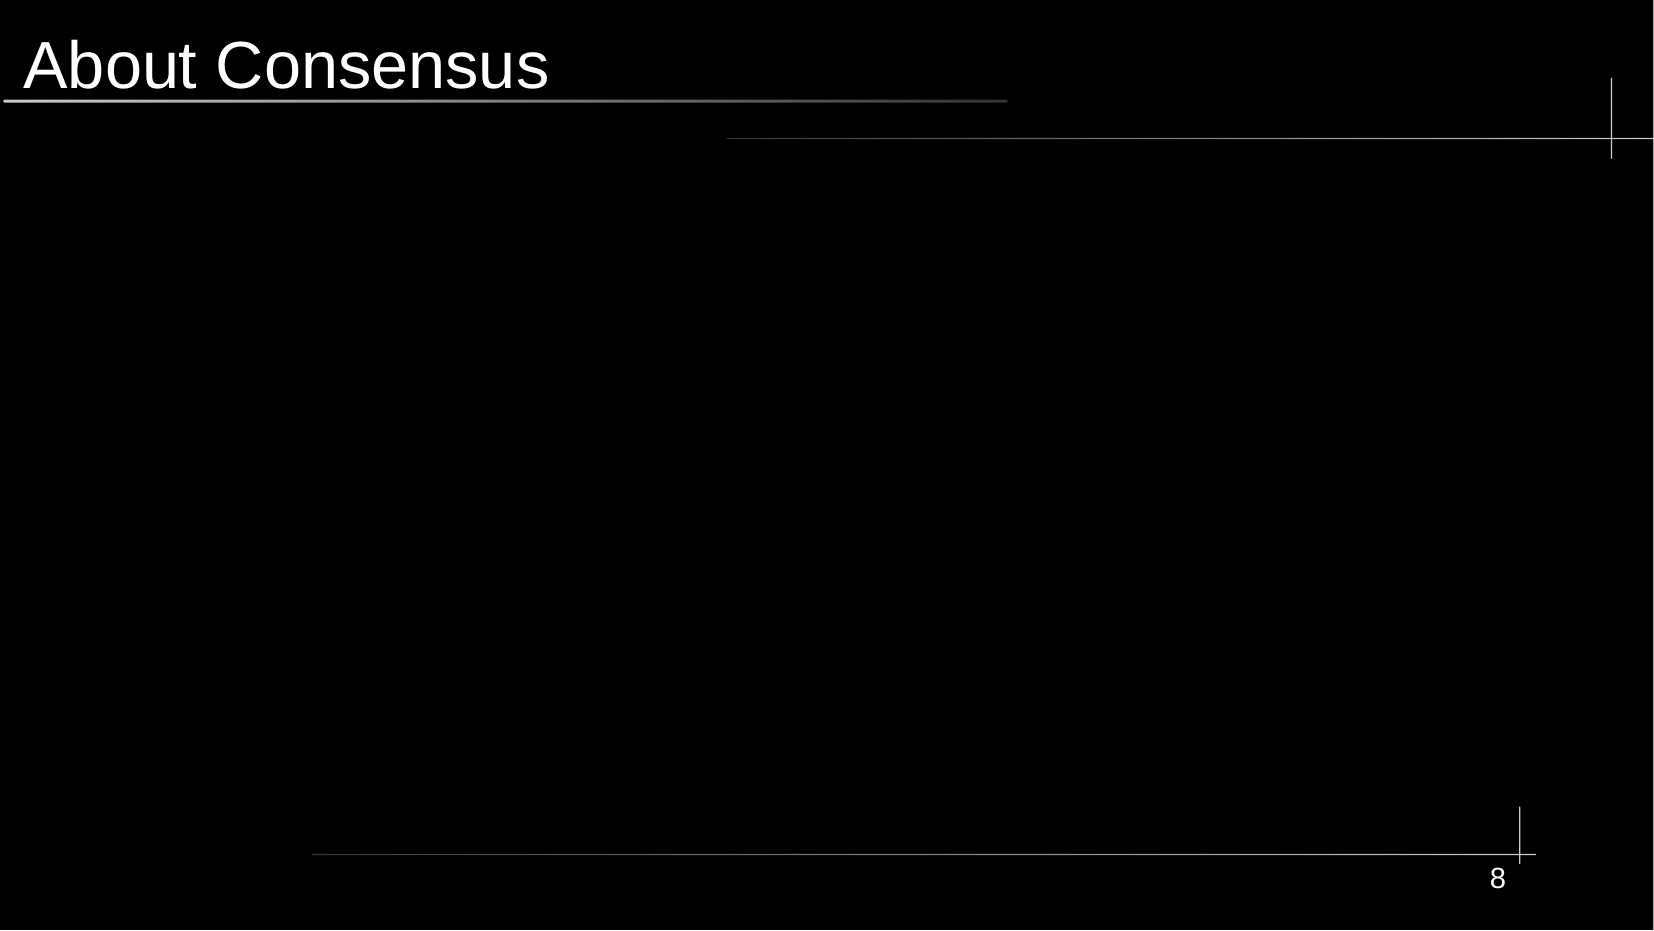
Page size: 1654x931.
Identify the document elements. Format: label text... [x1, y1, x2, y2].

title About Consensus [23, 11, 1589, 119]
